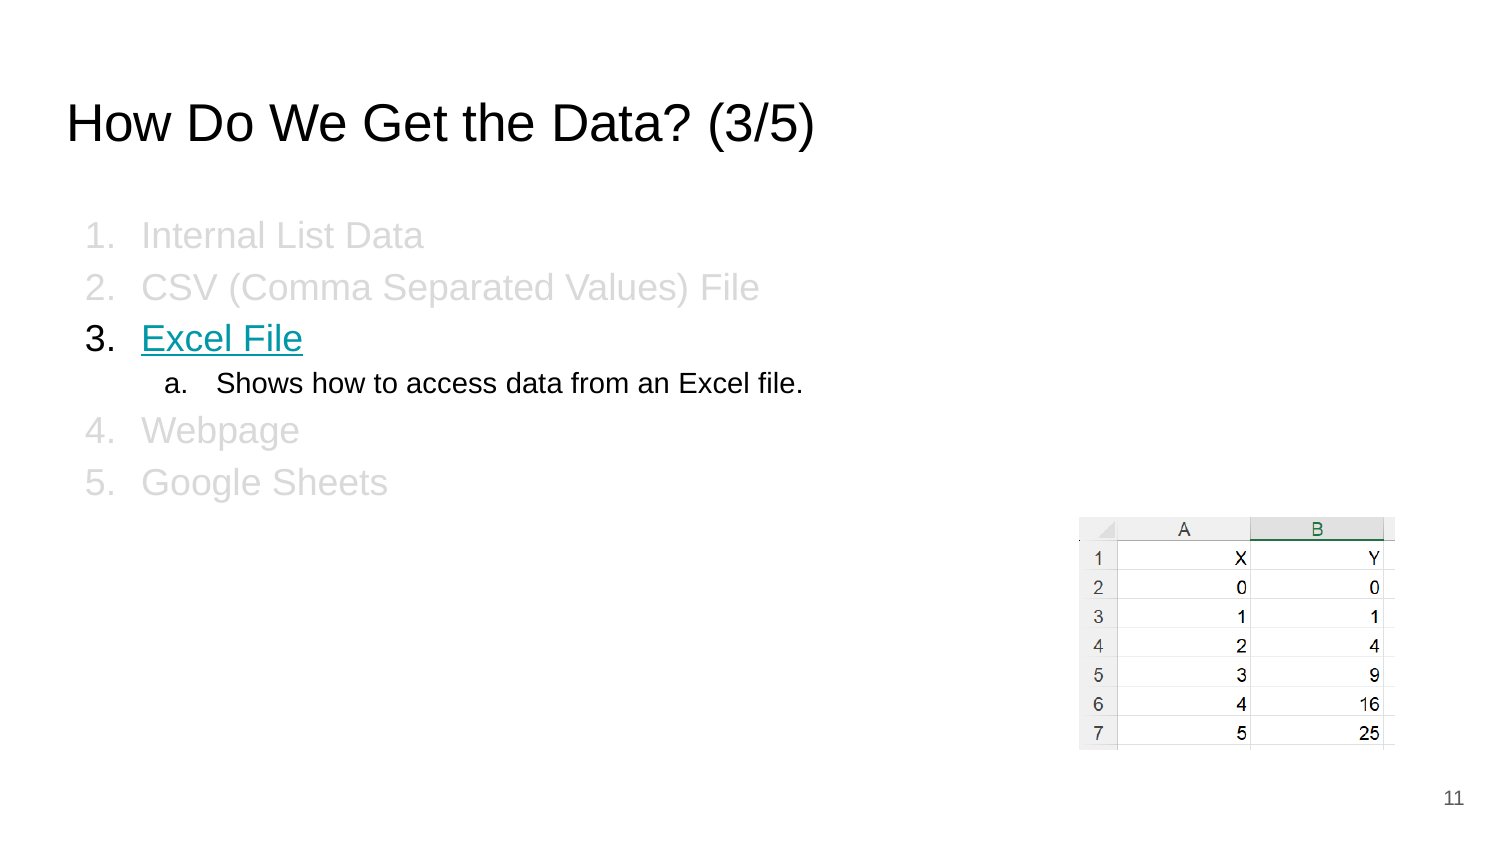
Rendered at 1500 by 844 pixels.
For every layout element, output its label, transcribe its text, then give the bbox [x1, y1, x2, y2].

list Internal List Data CSV (Comma Separated Values) File Excel File Shows how to access data from an Excel file. Webpage Google Sheets [51, 189, 1434, 750]
picture [1079, 517, 1395, 750]
slide_number <number> [1389, 764, 1480, 830]
title How Do We Get the Data? (3/5) [51, 72, 1449, 167]
